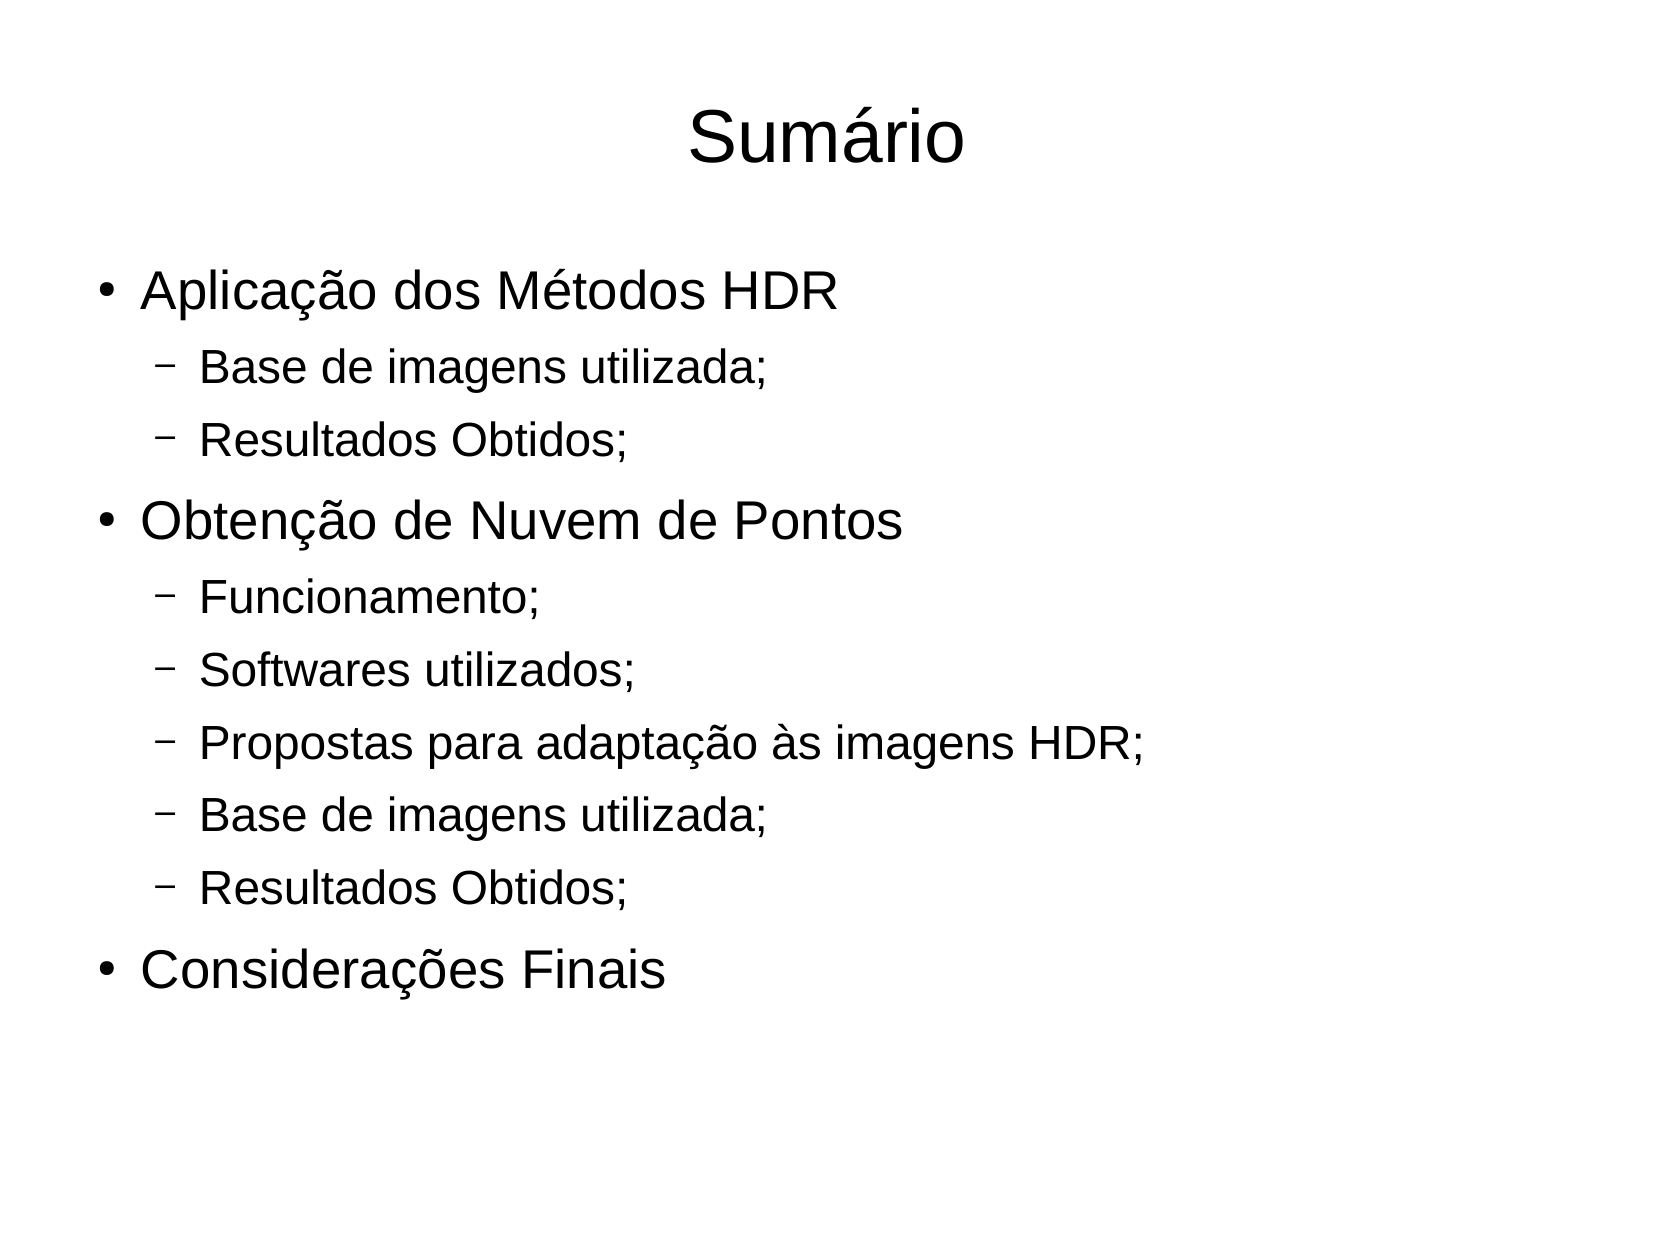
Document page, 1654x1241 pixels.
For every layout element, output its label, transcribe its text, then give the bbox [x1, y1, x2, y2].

list Aplicação dos Métodos HDR Base de imagens utilizada; Resultados Obtidos; Obtenção de Nuvem de Pontos Funcionamento; Softwares utilizados; Propostas para adaptação às imagens HDR; Base de imagens utilizada; Resultados Obtidos; Considerações Finais [82, 259, 1571, 1010]
title Sumário [82, 49, 1571, 225]
